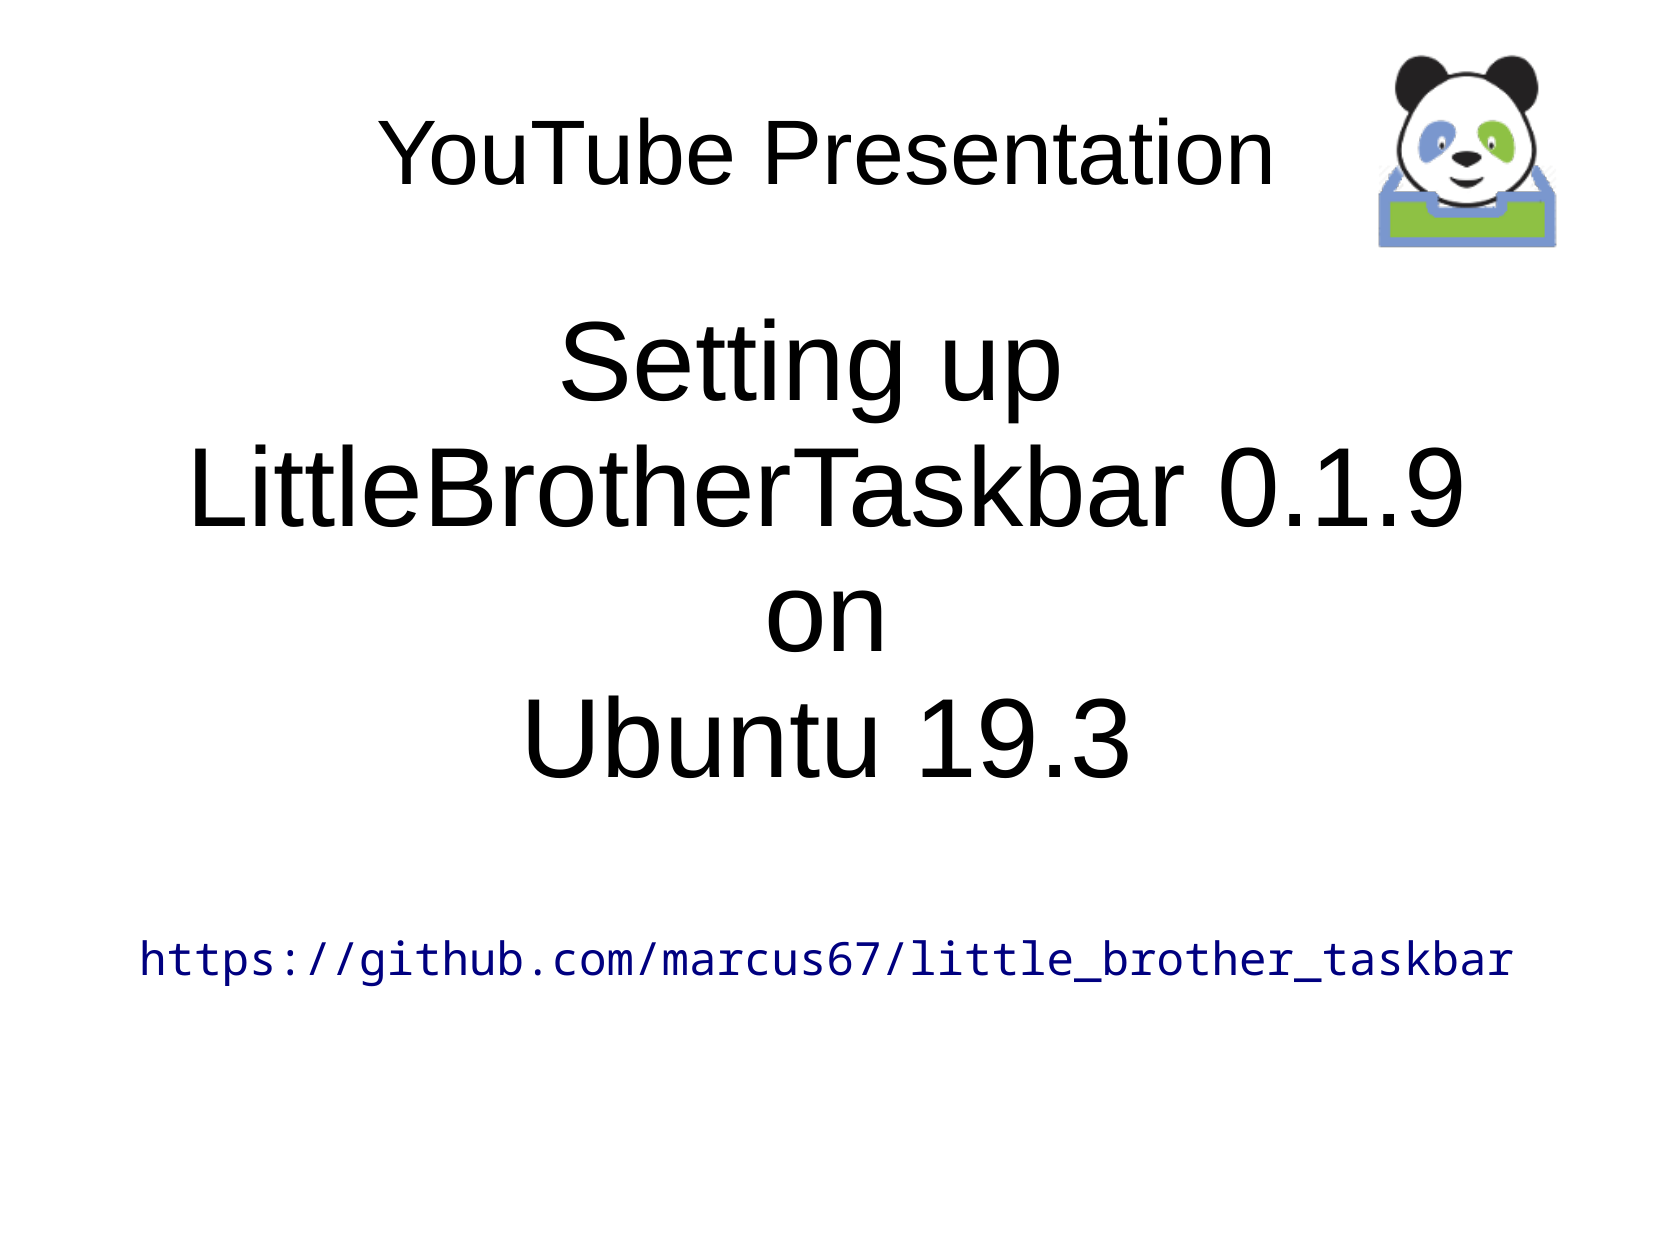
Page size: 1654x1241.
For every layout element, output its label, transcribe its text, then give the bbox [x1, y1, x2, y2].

title YouTube Presentation [82, 49, 1571, 257]
subtitle Setting up LittleBrotherTaskbar 0.1.9 on Ubuntu 19.3 https://github.com/marcus67/little_brother_taskbar [82, 284, 1571, 1004]
